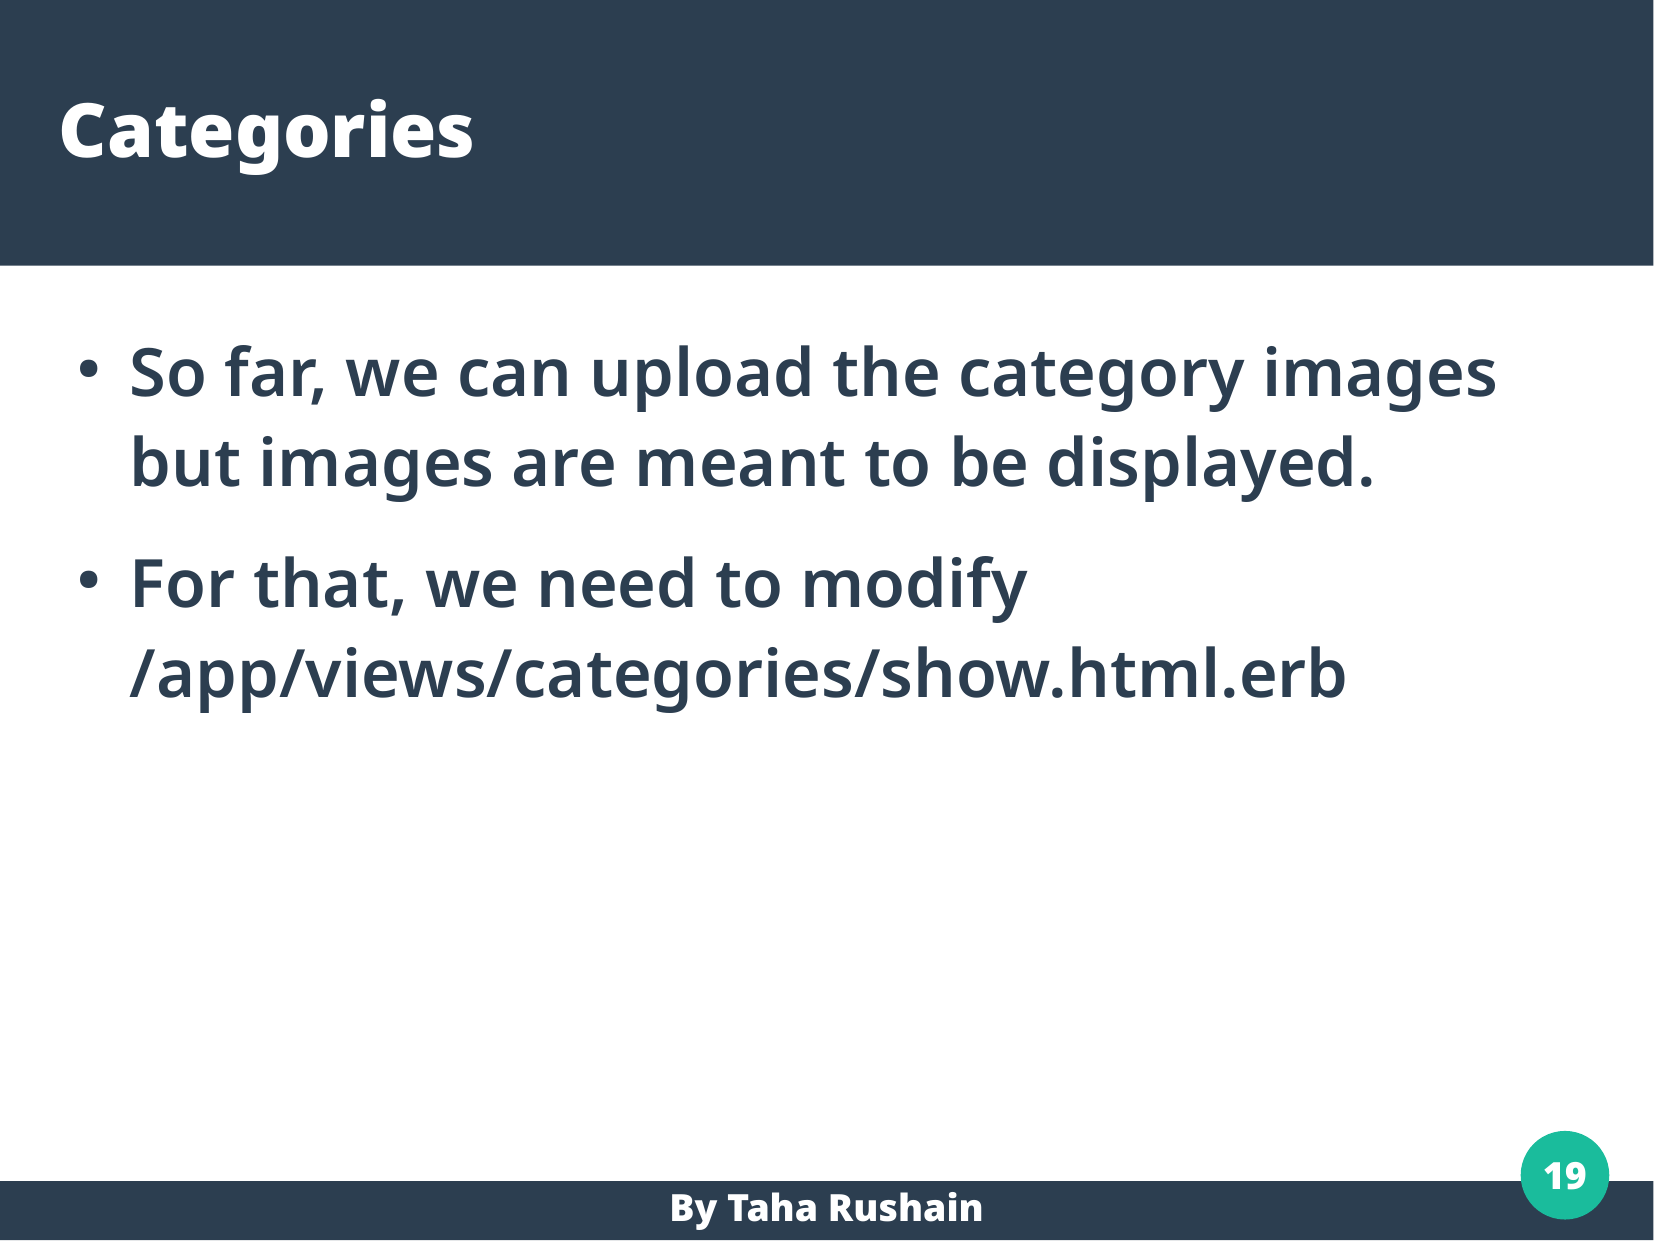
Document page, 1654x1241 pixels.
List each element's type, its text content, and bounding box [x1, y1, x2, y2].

list So far, we can upload the category images but images are meant to be displayed. For that, we need to modify /app/views/categories/show.html.erb [59, 324, 1595, 1152]
title Categories [59, 49, 1595, 207]
